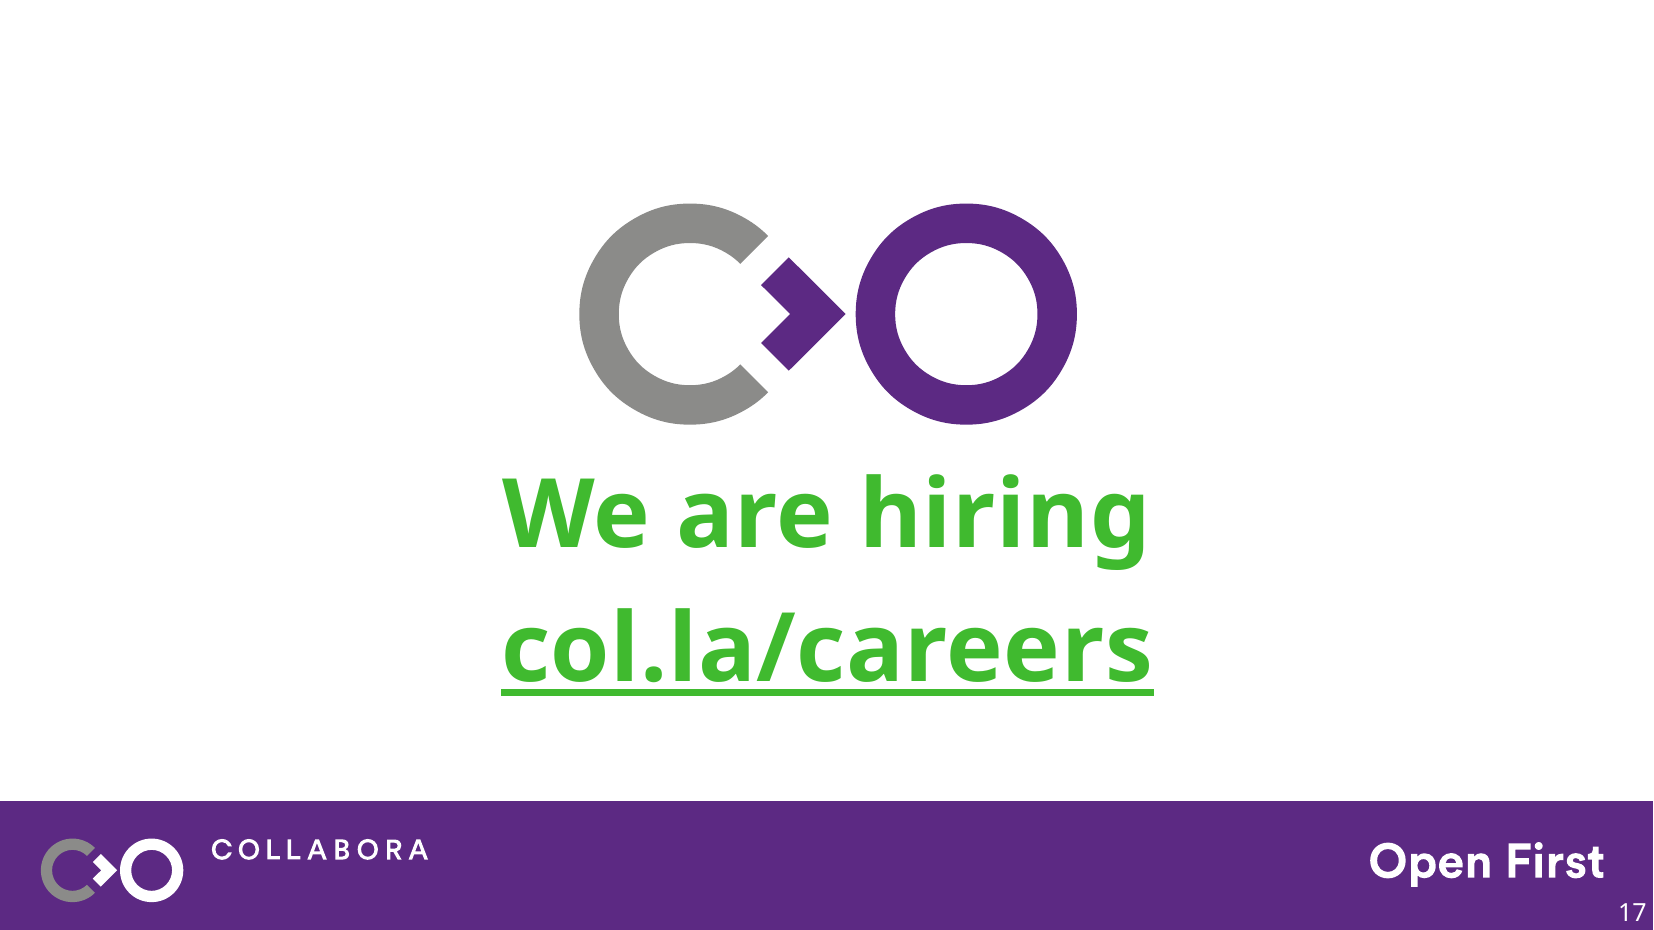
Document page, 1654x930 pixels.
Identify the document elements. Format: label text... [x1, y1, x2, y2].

title We are hiring col.la/careers [41, 471, 1614, 717]
text_box [761, 257, 846, 371]
text_box [579, 203, 769, 425]
text_box [855, 203, 1077, 425]
